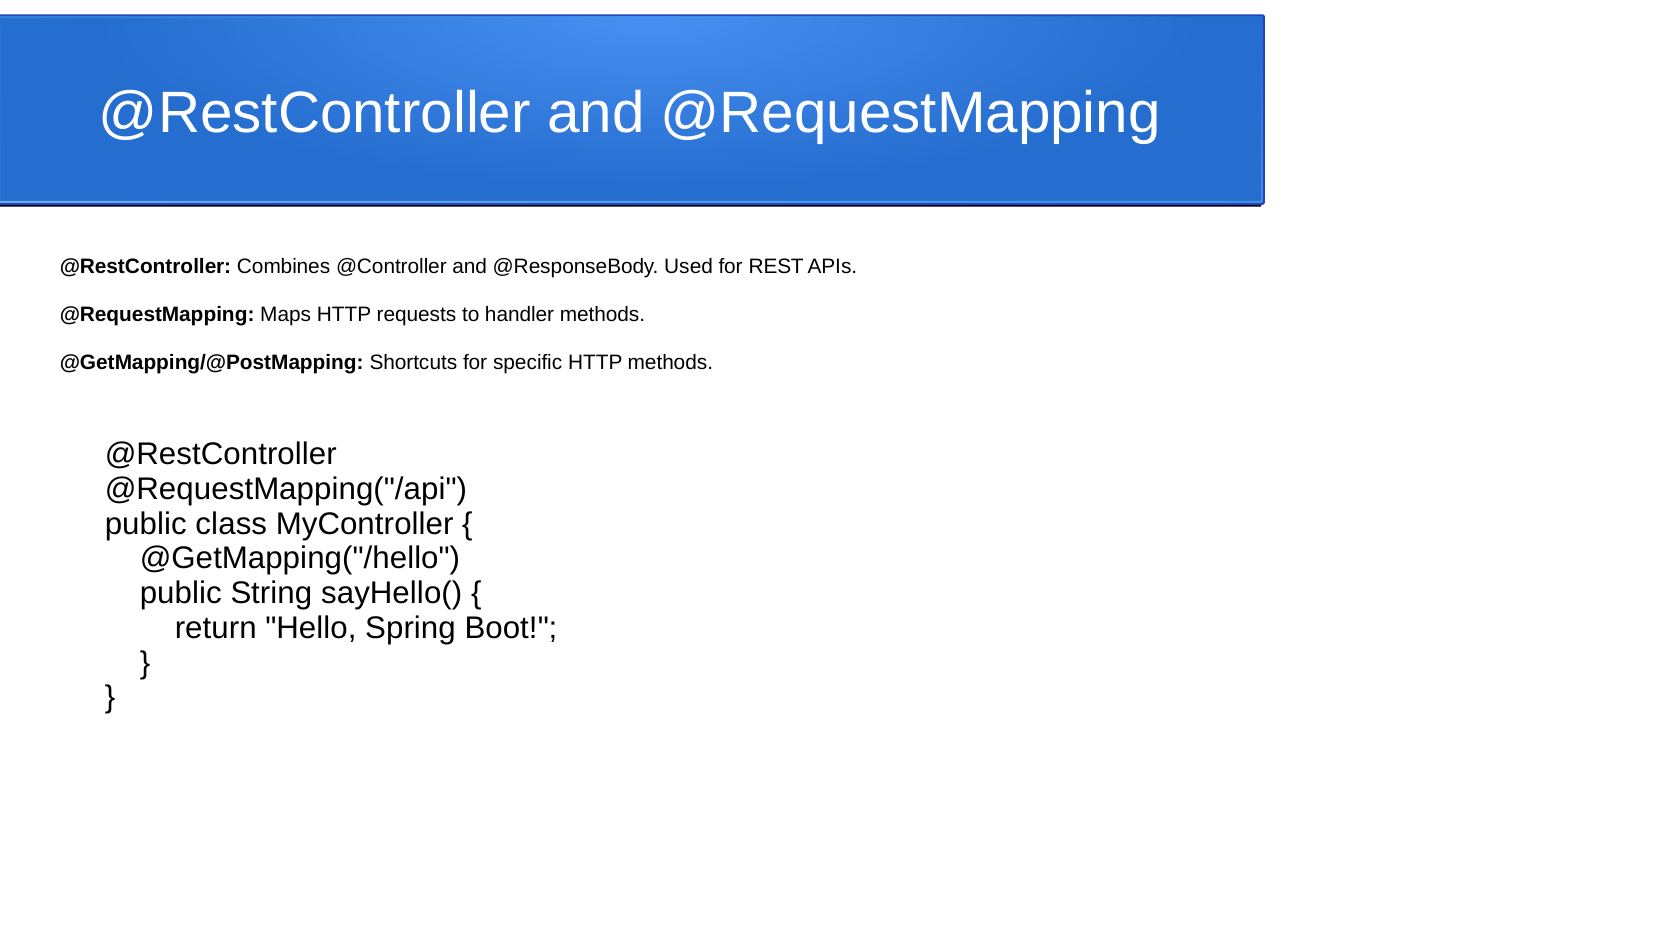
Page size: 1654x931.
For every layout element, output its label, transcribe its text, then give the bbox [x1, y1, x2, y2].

text_box @RestController @RequestMapping("/api") public class MyController { @GetMapping("/hello") public String sayHello() { return "Hello, Spring Boot!"; } } [90, 429, 931, 781]
title @RestController and @RequestMapping [82, 35, 1235, 189]
text_box @RestController: Combines @Controller and @ResponseBody. Used for REST APIs. @RequestMapping: Maps HTTP requests to handler methods. @GetMapping/@PostMapping: Shortcuts for specific HTTP methods. [45, 247, 980, 406]
